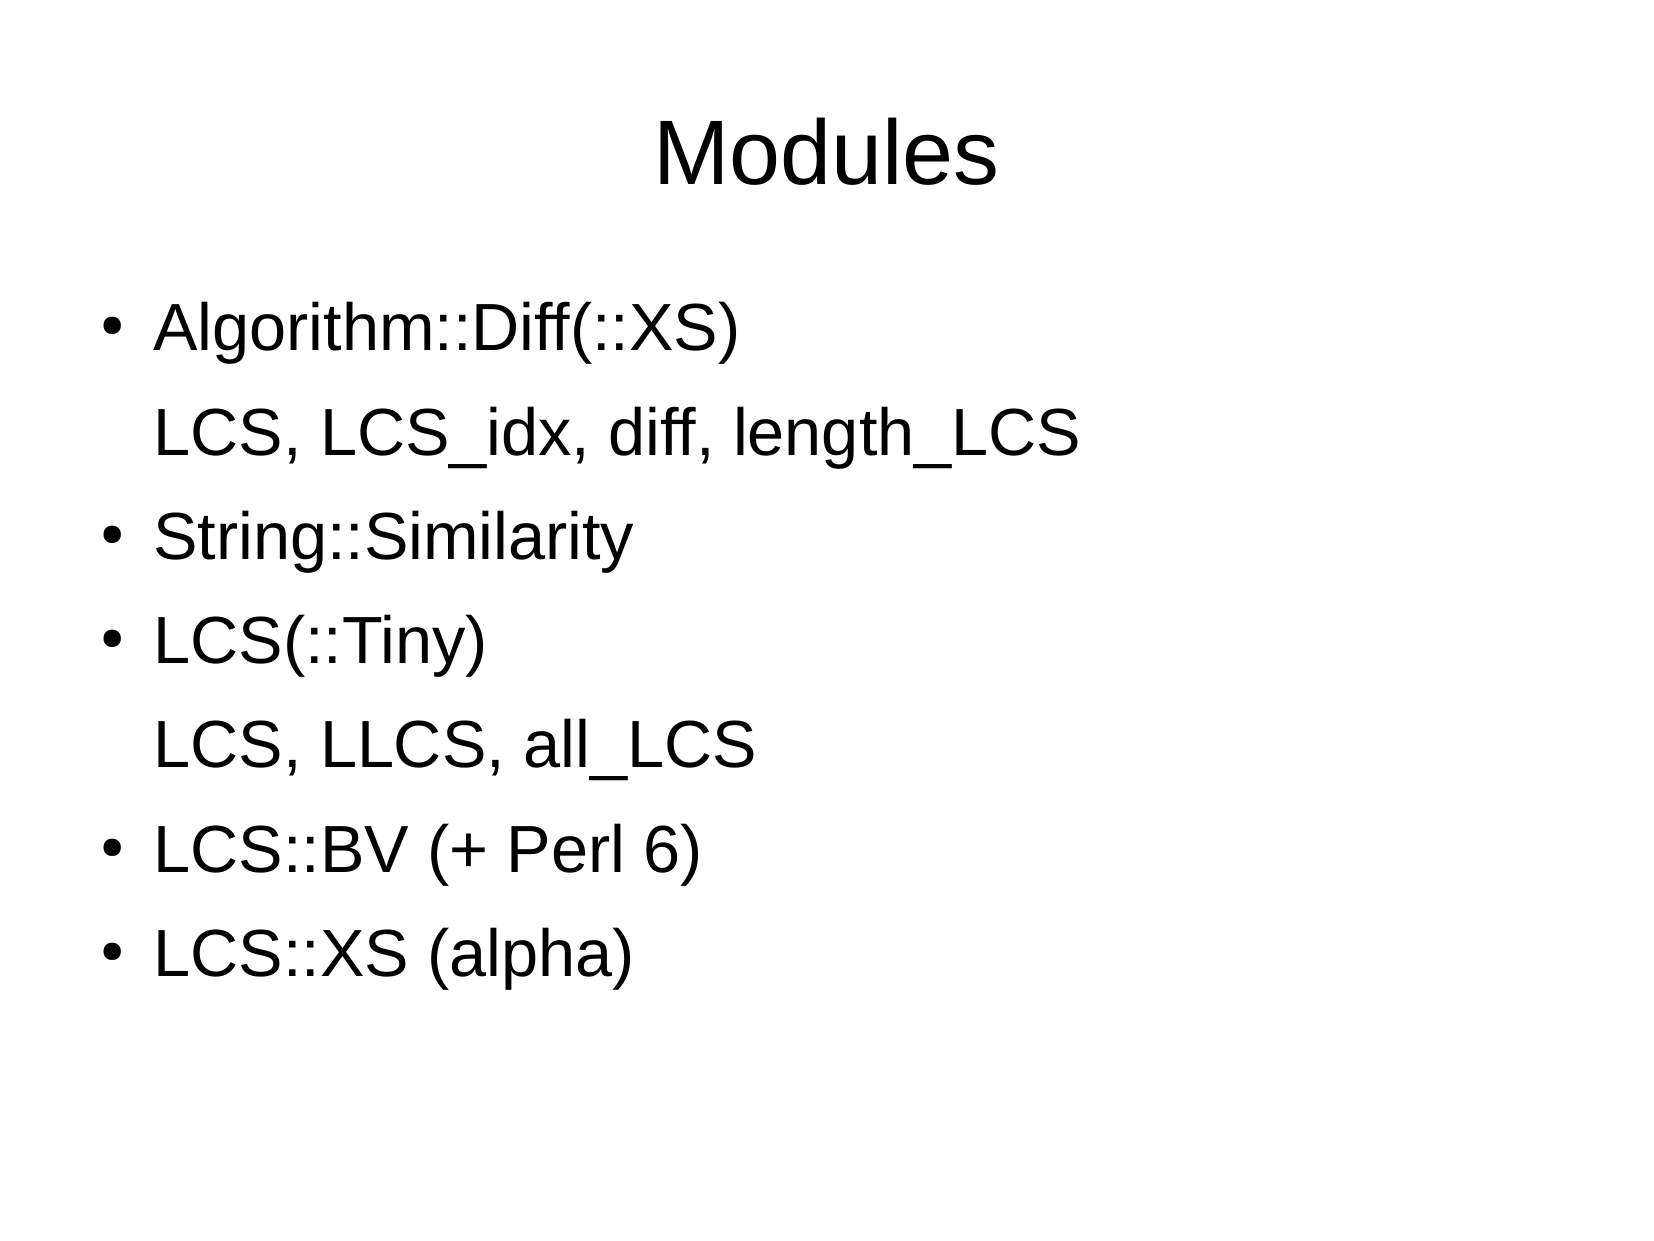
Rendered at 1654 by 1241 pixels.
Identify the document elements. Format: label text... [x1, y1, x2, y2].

list Algorithm::Diff(::XS) LCS, LCS_idx, diff, length_LCS String::Similarity LCS(::Tiny) LCS, LLCS, all_LCS LCS::BV (+ Perl 6) LCS::XS (alpha) [82, 290, 1571, 1010]
title Modules [82, 49, 1571, 257]
